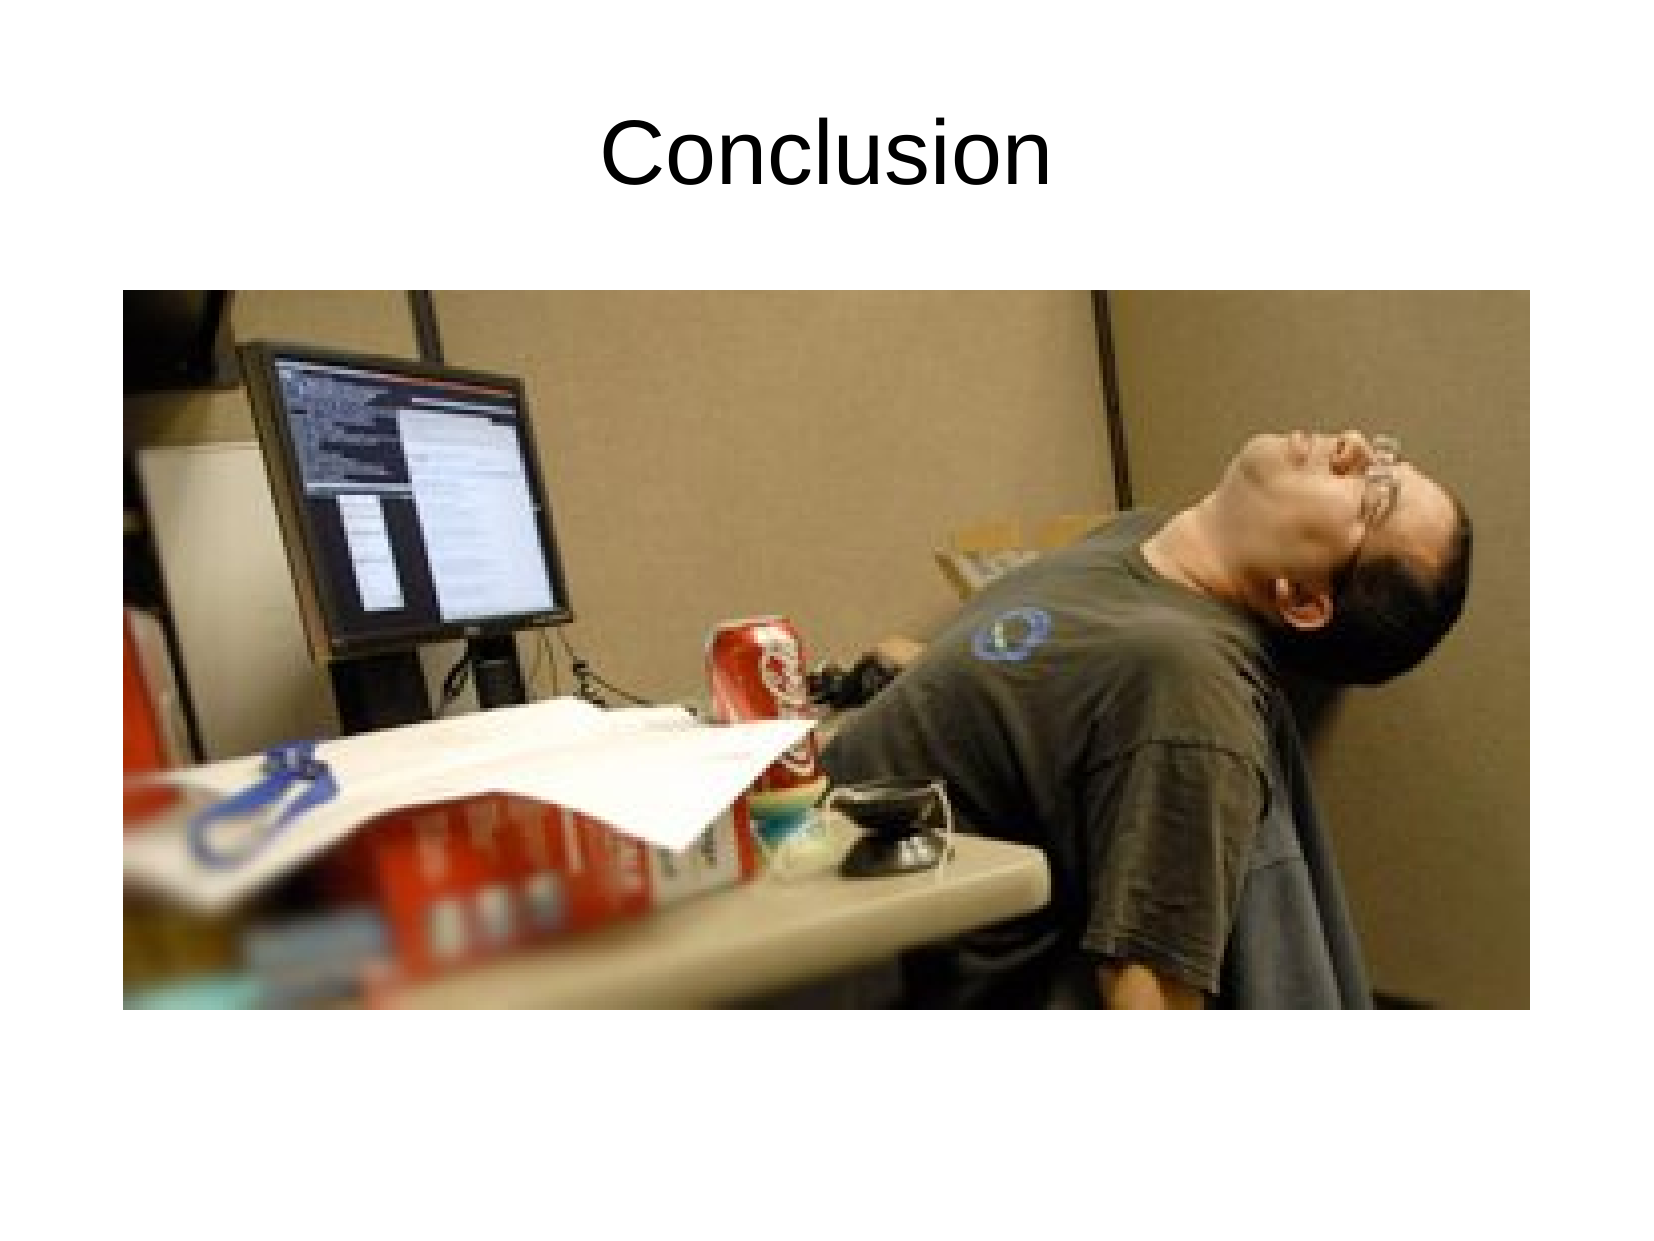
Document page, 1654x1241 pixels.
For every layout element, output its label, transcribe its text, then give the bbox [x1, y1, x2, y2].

title Conclusion [82, 49, 1571, 257]
picture [123, 290, 1530, 1010]
